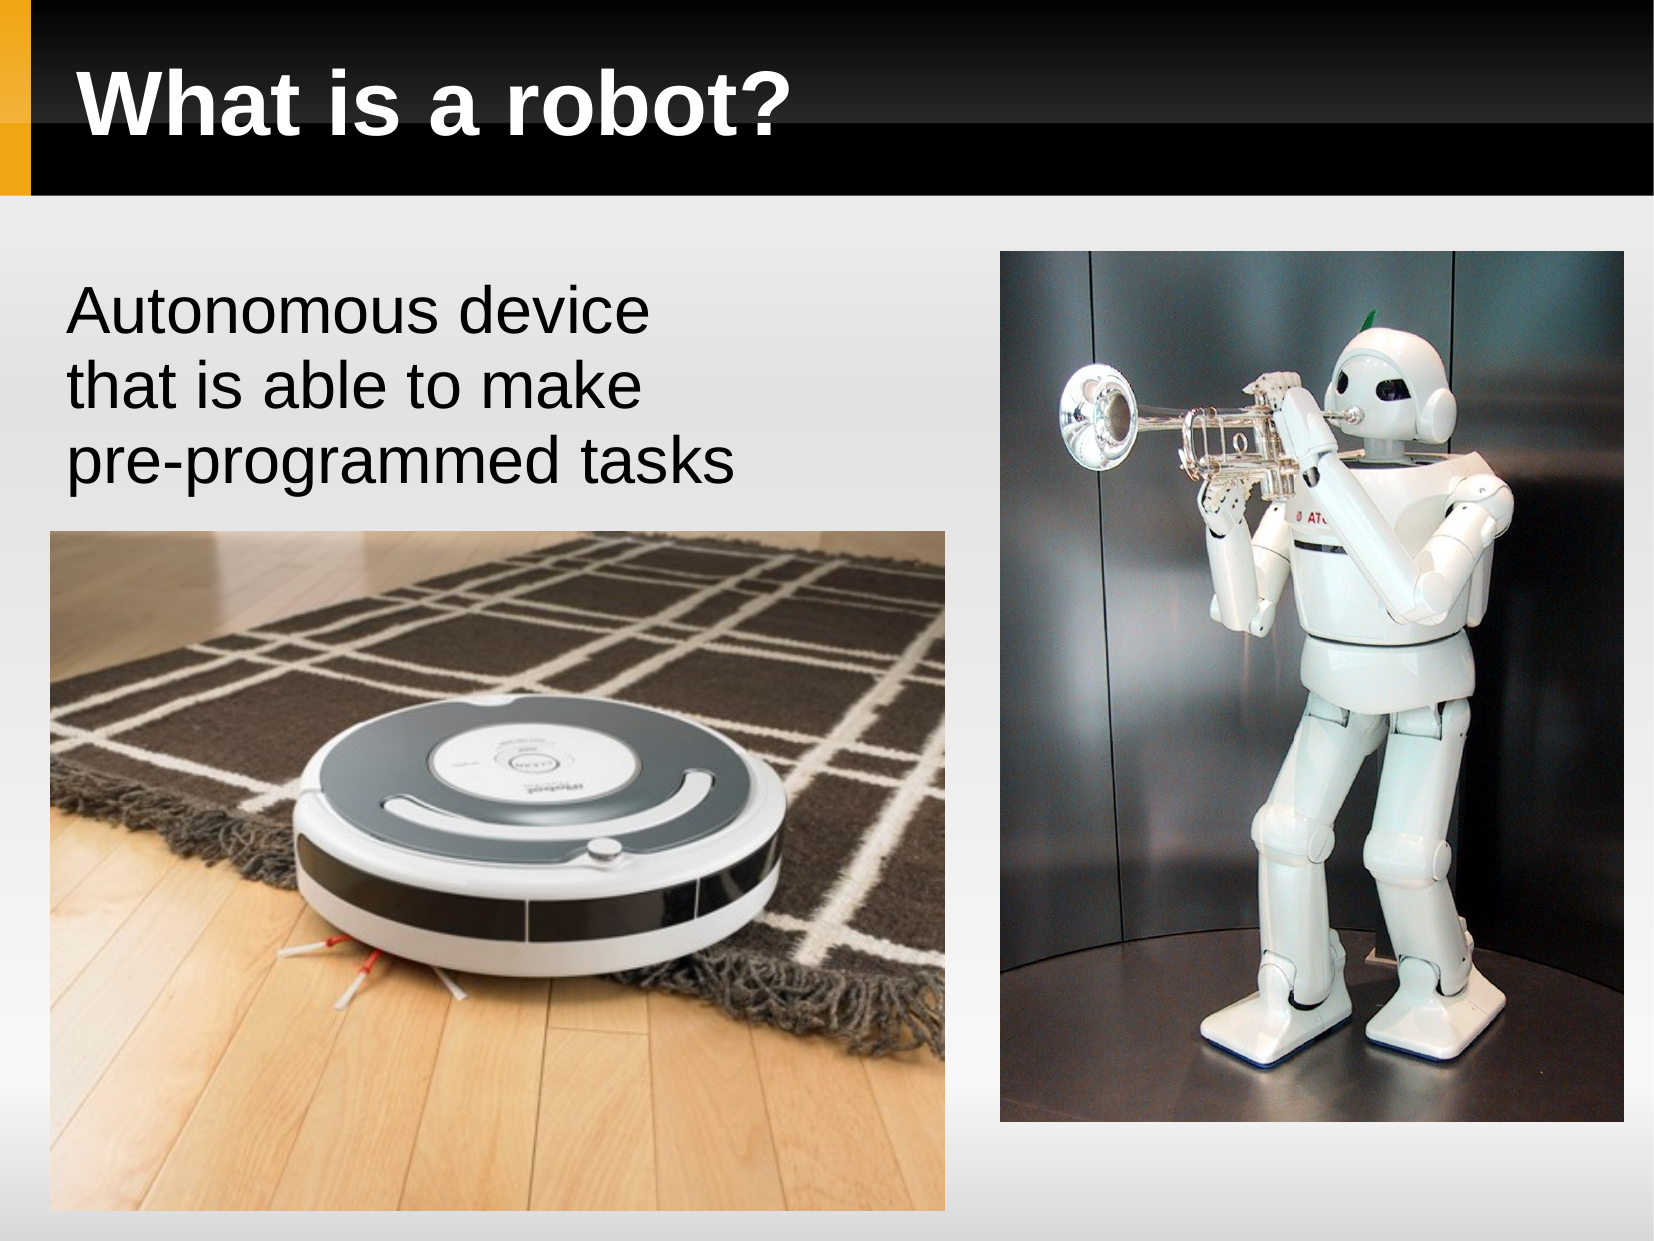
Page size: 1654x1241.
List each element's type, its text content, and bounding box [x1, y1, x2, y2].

text_box Autonomous device that is able to make pre-programmed tasks [51, 265, 768, 531]
title What is a robot? [76, 0, 1565, 208]
picture [0, 0, 1654, 1241]
